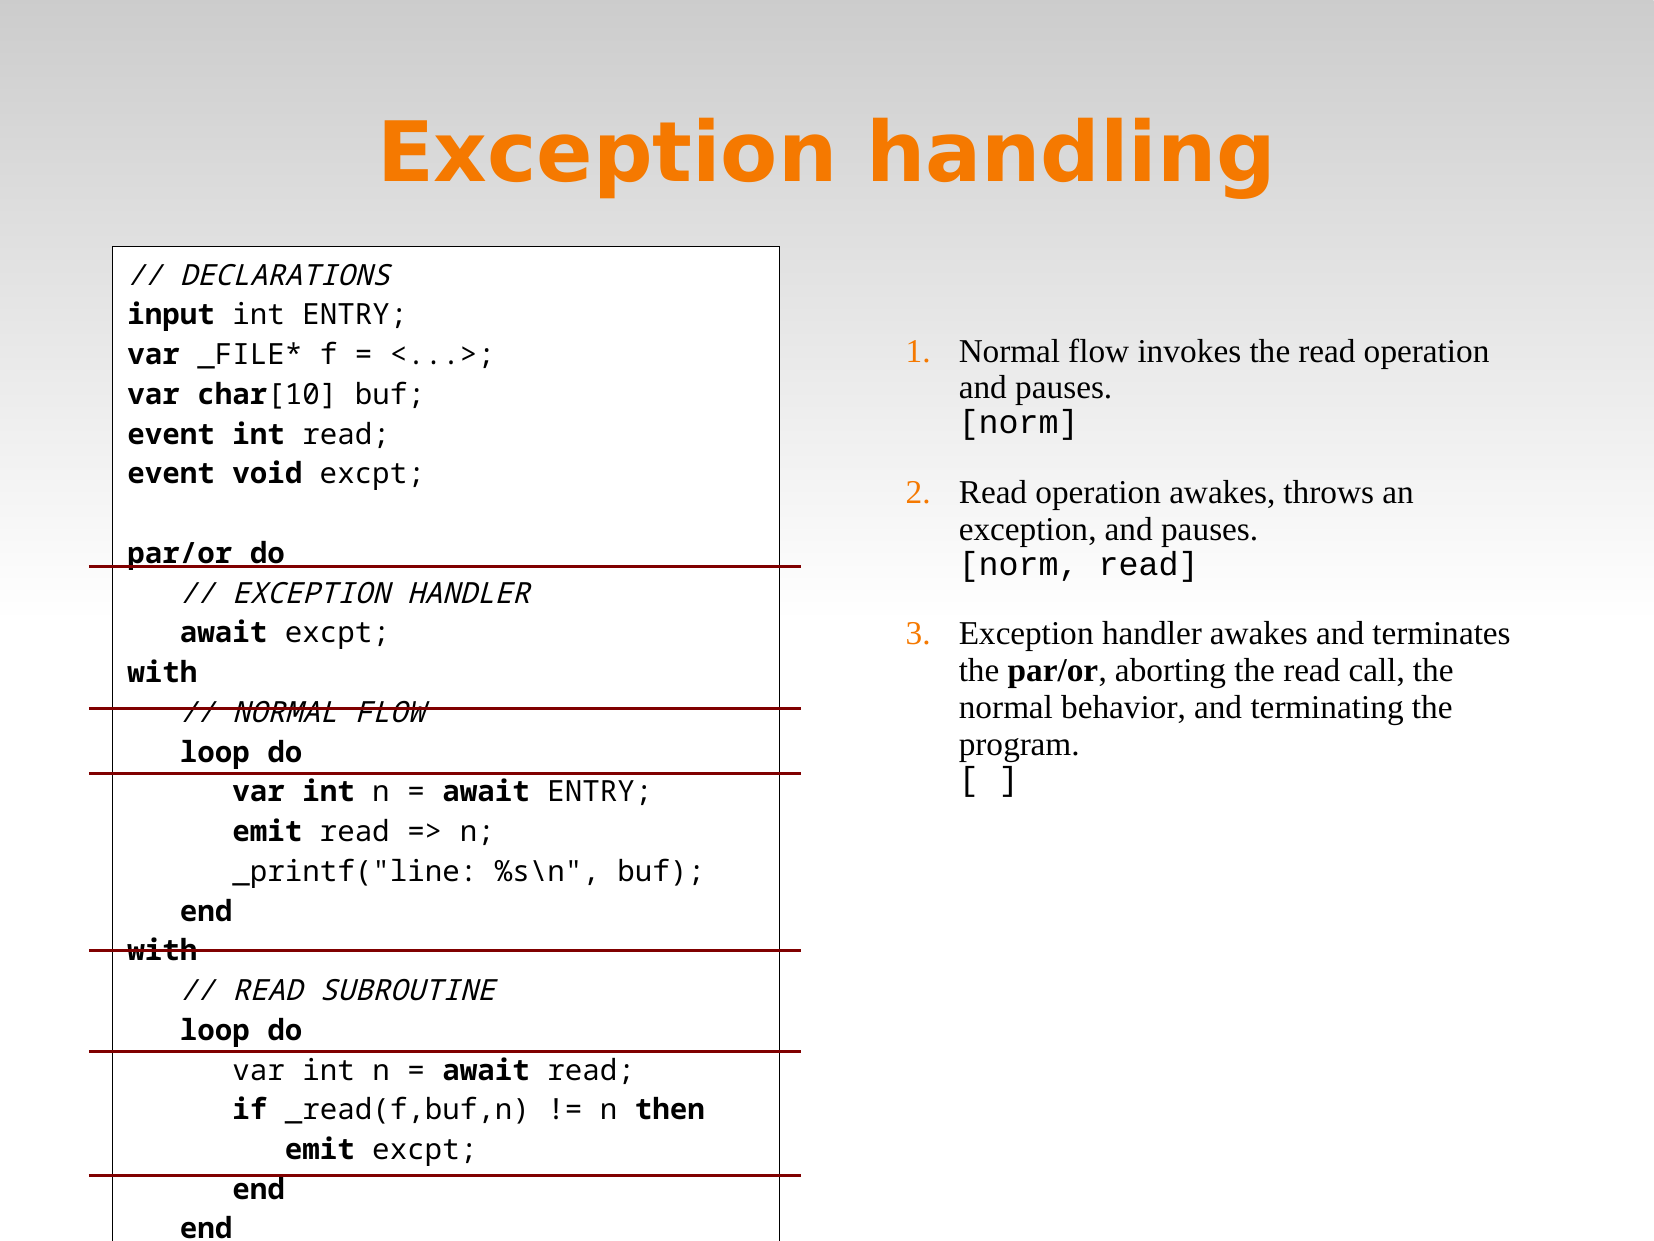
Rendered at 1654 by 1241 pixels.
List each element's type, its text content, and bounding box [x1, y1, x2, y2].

text_box // DECLARATIONS input int ENTRY; var _FILE* f = <...>; var char[10] buf; event int read; event void excpt; par/or do // EXCEPTION HANDLER await excpt; with // NORMAL FLOW loop do var int n = await ENTRY; emit read => n; _printf("line: %s\n", buf); end with // READ SUBROUTINE loop do var int n = await read; if _read(f,buf,n) != n then emit excpt; end end end [112, 246, 780, 565]
text_box // DECLARATIONS input int ENTRY; var _FILE* f = <...>; var char[10] buf; event int read; event void excpt; par/or do // EXCEPTION HANDLER await excpt; with // NORMAL FLOW loop do var int n = await ENTRY; emit read => n; _printf("line: %s\n", buf); end with // READ SUBROUTINE loop do var int n = await read; if _read(f,buf,n) != n then emit excpt; end end end [112, 775, 780, 949]
title Exception handling [82, 49, 1571, 257]
text_box // DECLARATIONS input int ENTRY; var _FILE* f = <...>; var char[10] buf; event int read; event void excpt; par/or do // EXCEPTION HANDLER await excpt; with // NORMAL FLOW loop do var int n = await ENTRY; emit read => n; _printf("line: %s\n", buf); end with // READ SUBROUTINE loop do var int n = await read; if _read(f,buf,n) != n then emit excpt; end end end [112, 952, 780, 1050]
text_box // DECLARATIONS input int ENTRY; var _FILE* f = <...>; var char[10] buf; event int read; event void excpt; par/or do // EXCEPTION HANDLER await excpt; with // NORMAL FLOW loop do var int n = await ENTRY; emit read => n; _printf("line: %s\n", buf); end with // READ SUBROUTINE loop do var int n = await read; if _read(f,buf,n) != n then emit excpt; end end end [112, 568, 780, 707]
text_box // DECLARATIONS input int ENTRY; var _FILE* f = <...>; var char[10] buf; event int read; event void excpt; par/or do // EXCEPTION HANDLER await excpt; with // NORMAL FLOW loop do var int n = await ENTRY; emit read => n; _printf("line: %s\n", buf); end with // READ SUBROUTINE loop do var int n = await read; if _read(f,buf,n) != n then emit excpt; end end end [112, 1053, 780, 1174]
list Normal flow invokes the read operation and pauses. [norm] Read operation awakes, throws an exception, and pauses. [norm, read] Exception handler awakes and terminates the par/or, aborting the read call, the normal behavior, and terminating the program. [ ] [817, 332, 1530, 831]
text_box // DECLARATIONS input int ENTRY; var _FILE* f = <...>; var char[10] buf; event int read; event void excpt; par/or do // EXCEPTION HANDLER await excpt; with // NORMAL FLOW loop do var int n = await ENTRY; emit read => n; _printf("line: %s\n", buf); end with // READ SUBROUTINE loop do var int n = await read; if _read(f,buf,n) != n then emit excpt; end end end [112, 710, 780, 772]
